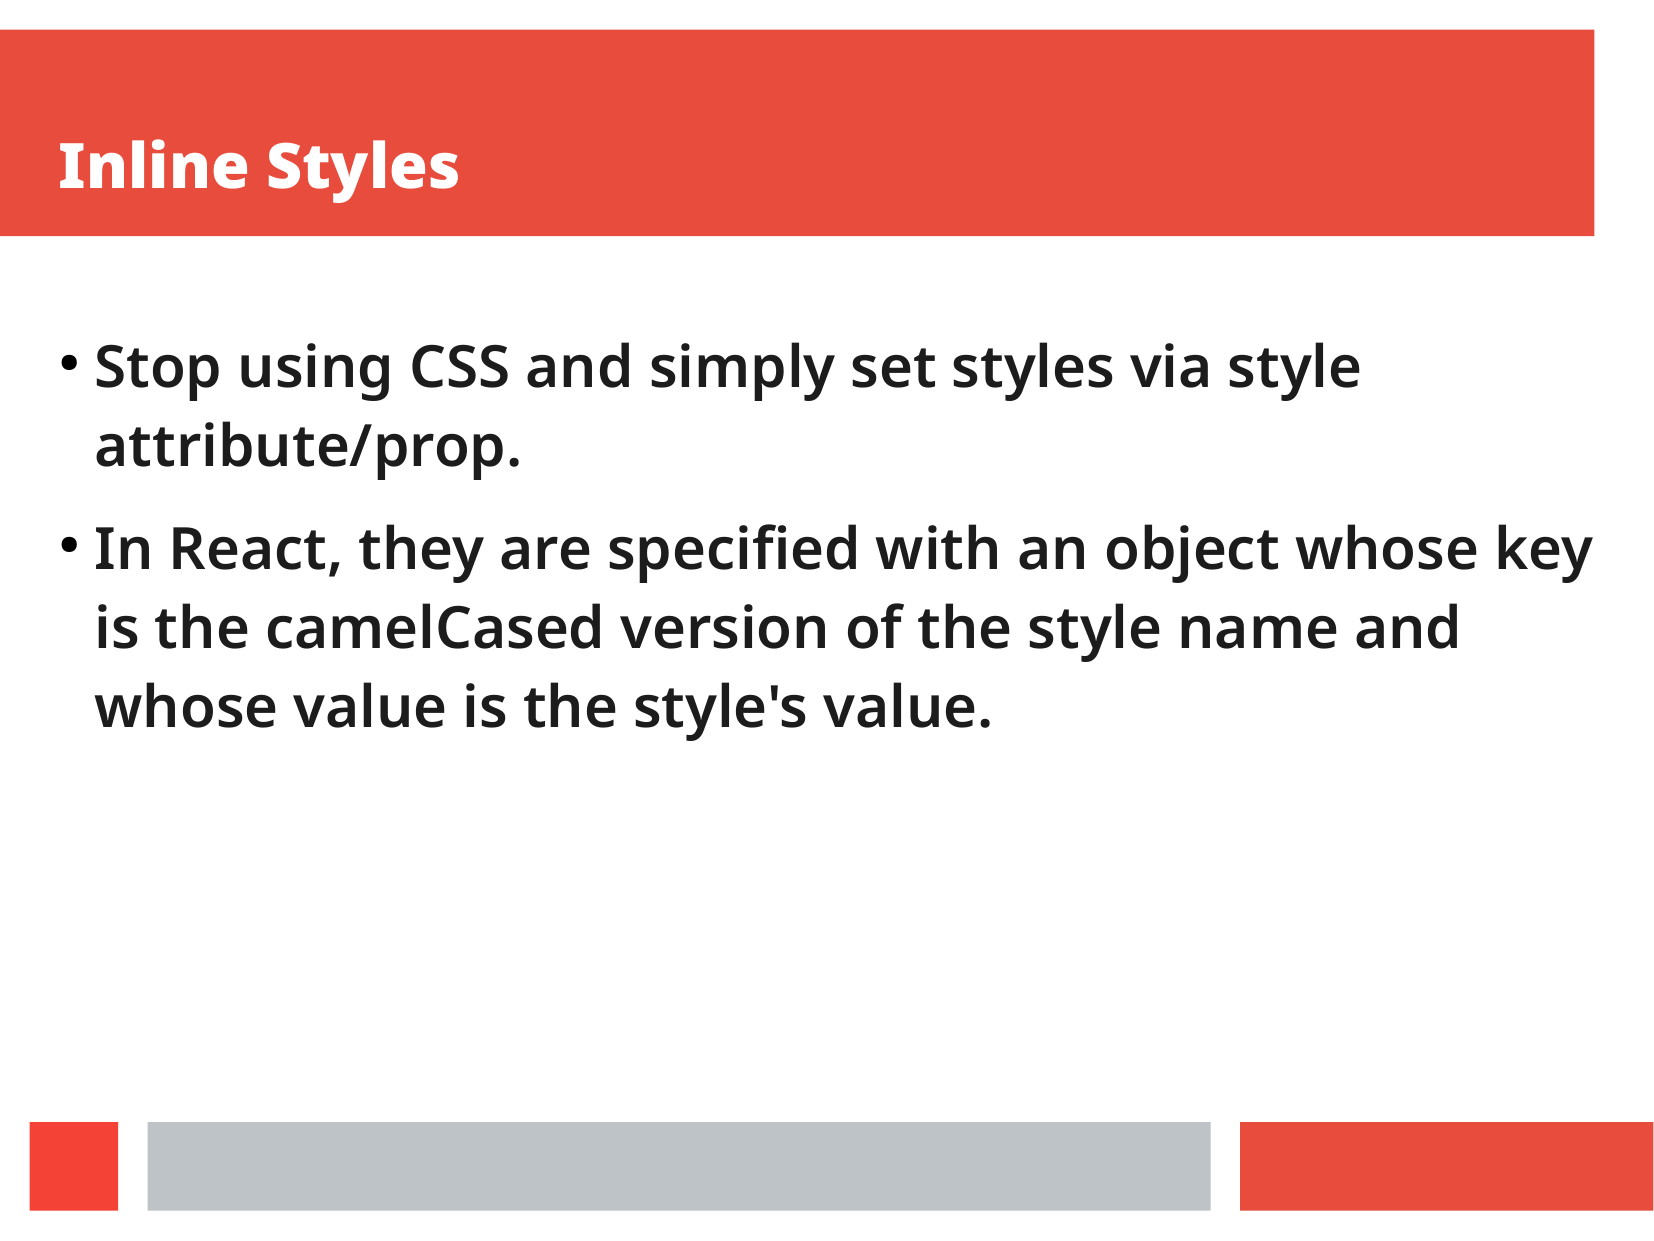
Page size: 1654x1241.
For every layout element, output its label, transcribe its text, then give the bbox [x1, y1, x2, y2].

title Inline Styles [59, 59, 1595, 207]
list Stop using CSS and simply set styles via style attribute/prop. In React, they are specified with an object whose key is the camelCased version of the style name and whose value is the style's value. [59, 324, 1619, 1093]
